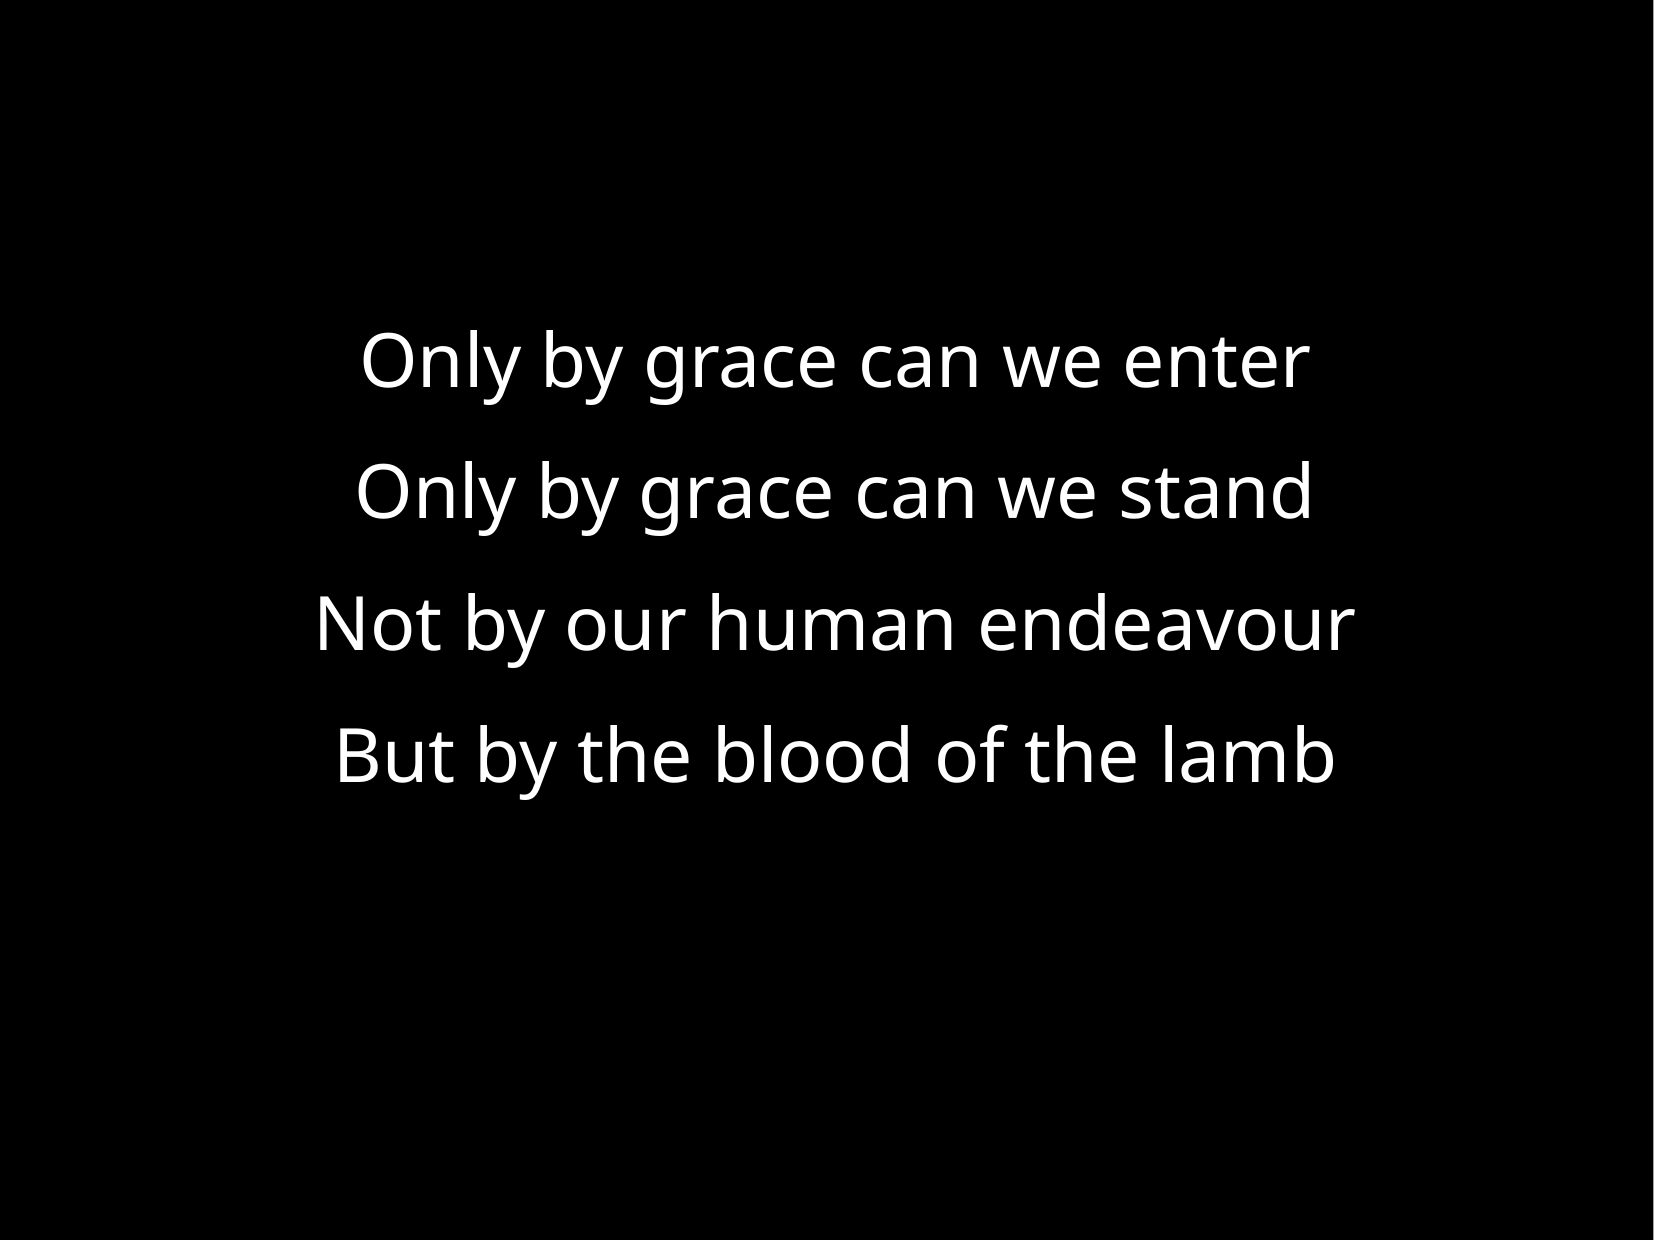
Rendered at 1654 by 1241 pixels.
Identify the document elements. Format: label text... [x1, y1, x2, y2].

list Only by grace can we enter Only by grace can we stand Not by our human endeavour But by the blood of the lamb [0, 307, 1654, 1027]
